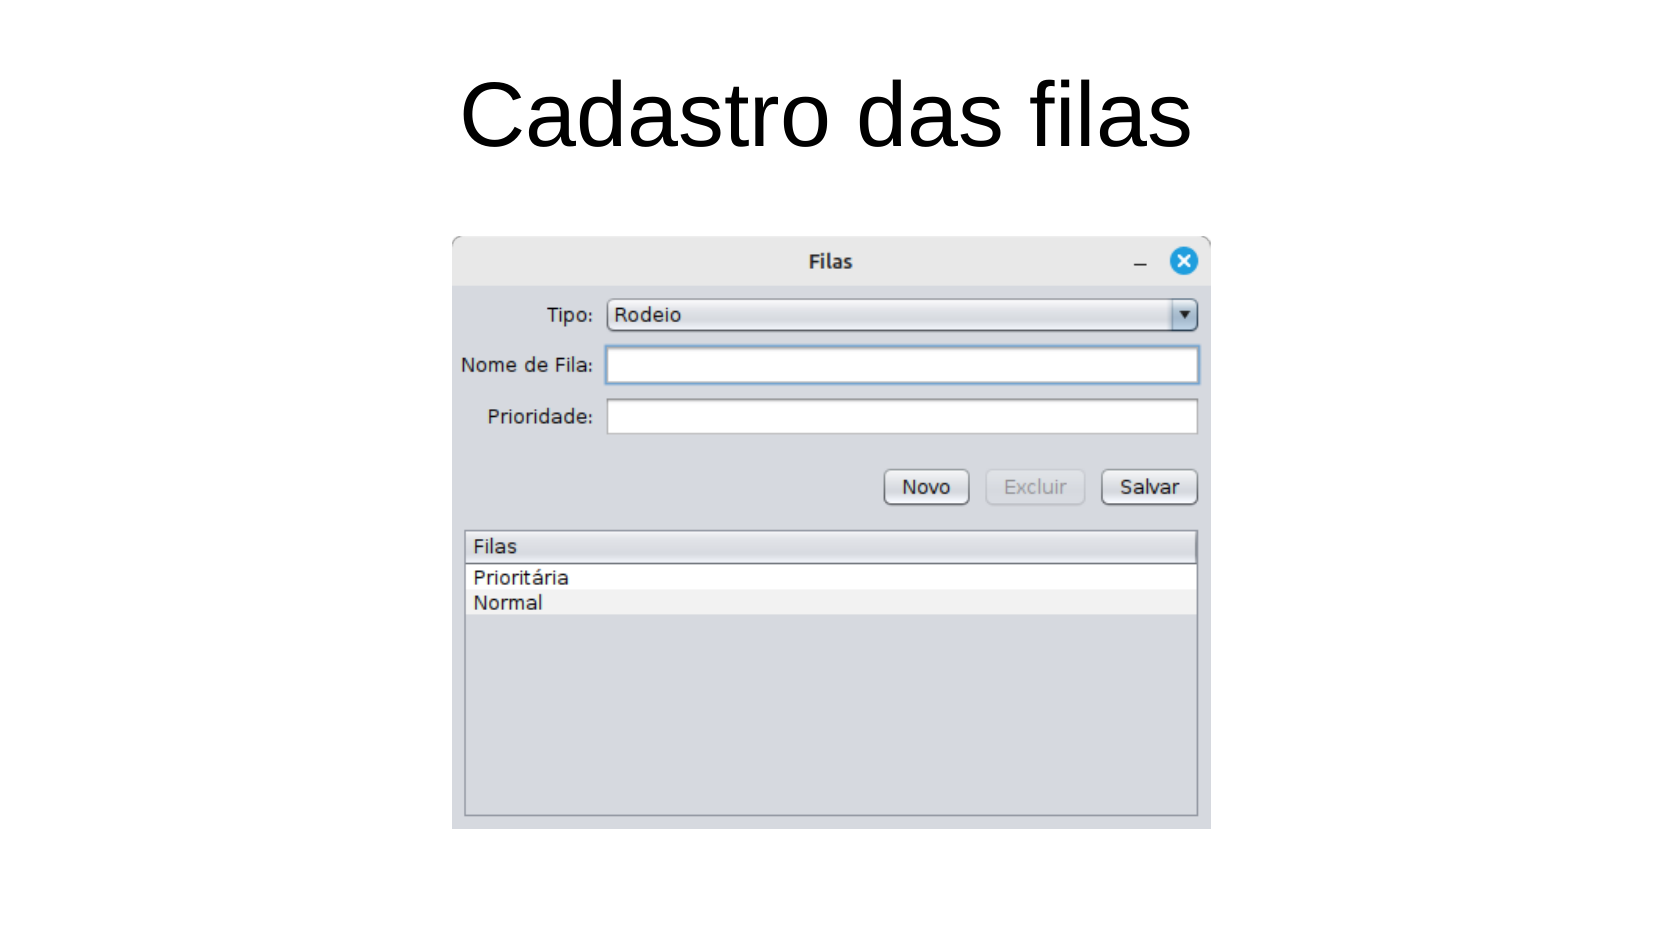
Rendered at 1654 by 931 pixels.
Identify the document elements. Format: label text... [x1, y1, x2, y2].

picture [452, 236, 1211, 829]
title Cadastro das filas [82, 37, 1571, 193]
